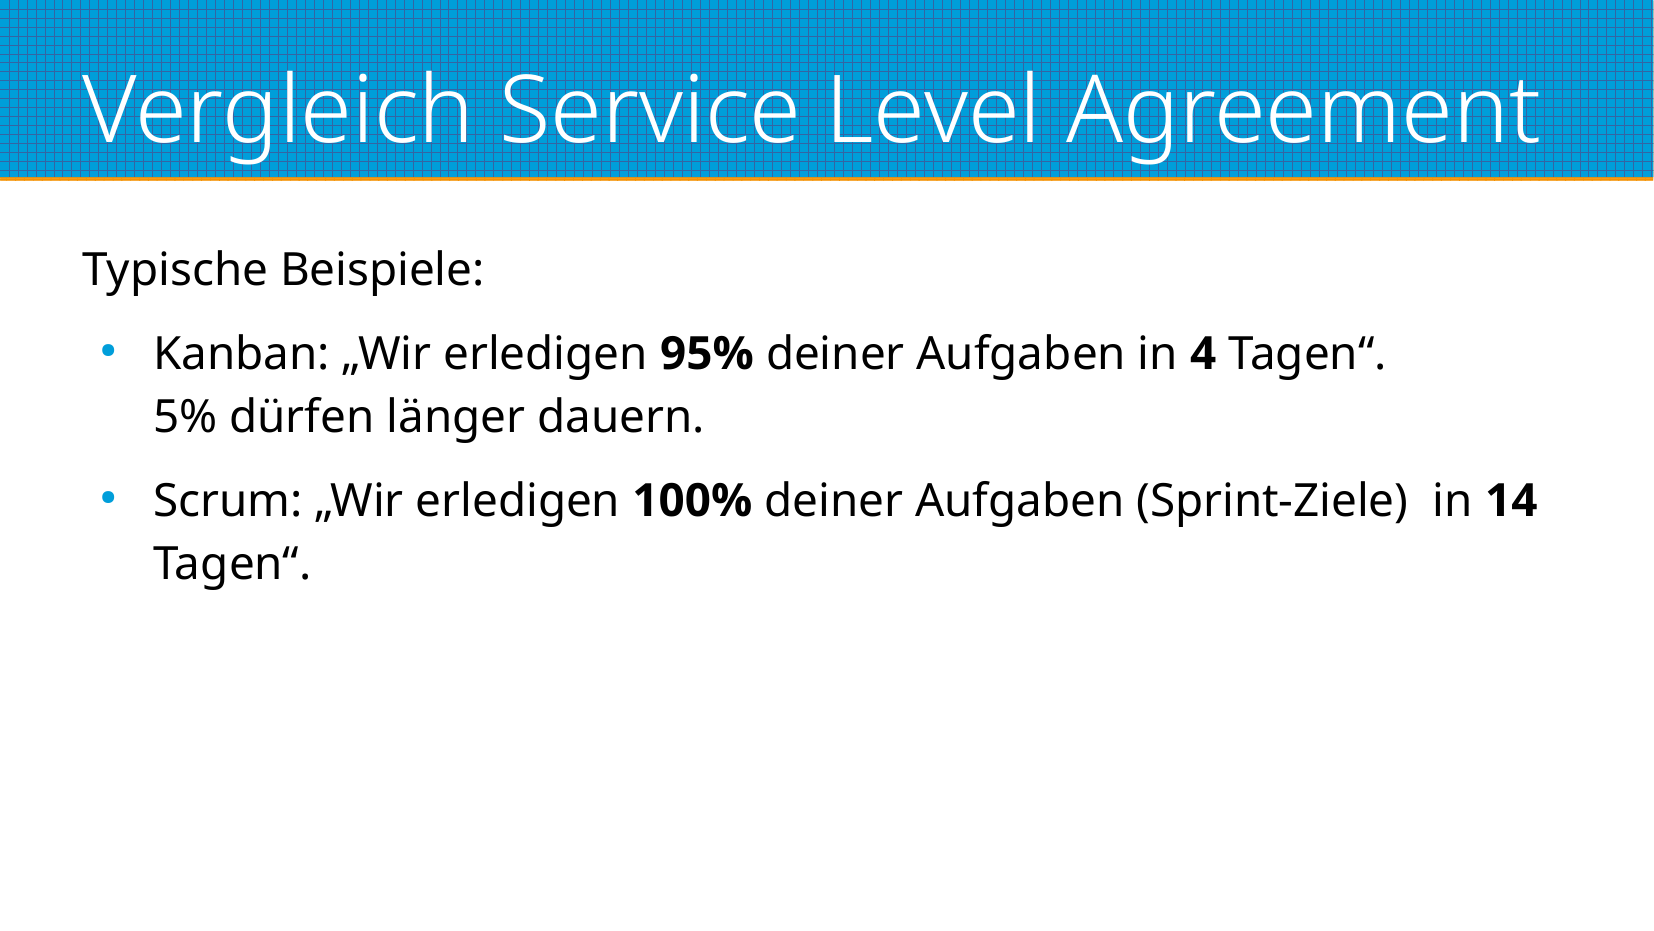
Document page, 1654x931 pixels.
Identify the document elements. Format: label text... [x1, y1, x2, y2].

title Vergleich Service Level Agreement [82, 14, 1571, 171]
list Typische Beispiele: Kanban: „Wir erledigen 95% deiner Aufgaben in 4 Tagen“. 5% dürfen länger dauern. Scrum: „Wir erledigen 100% deiner Aufgaben (Sprint-Ziele) in 14 Tagen“. [82, 236, 1595, 811]
